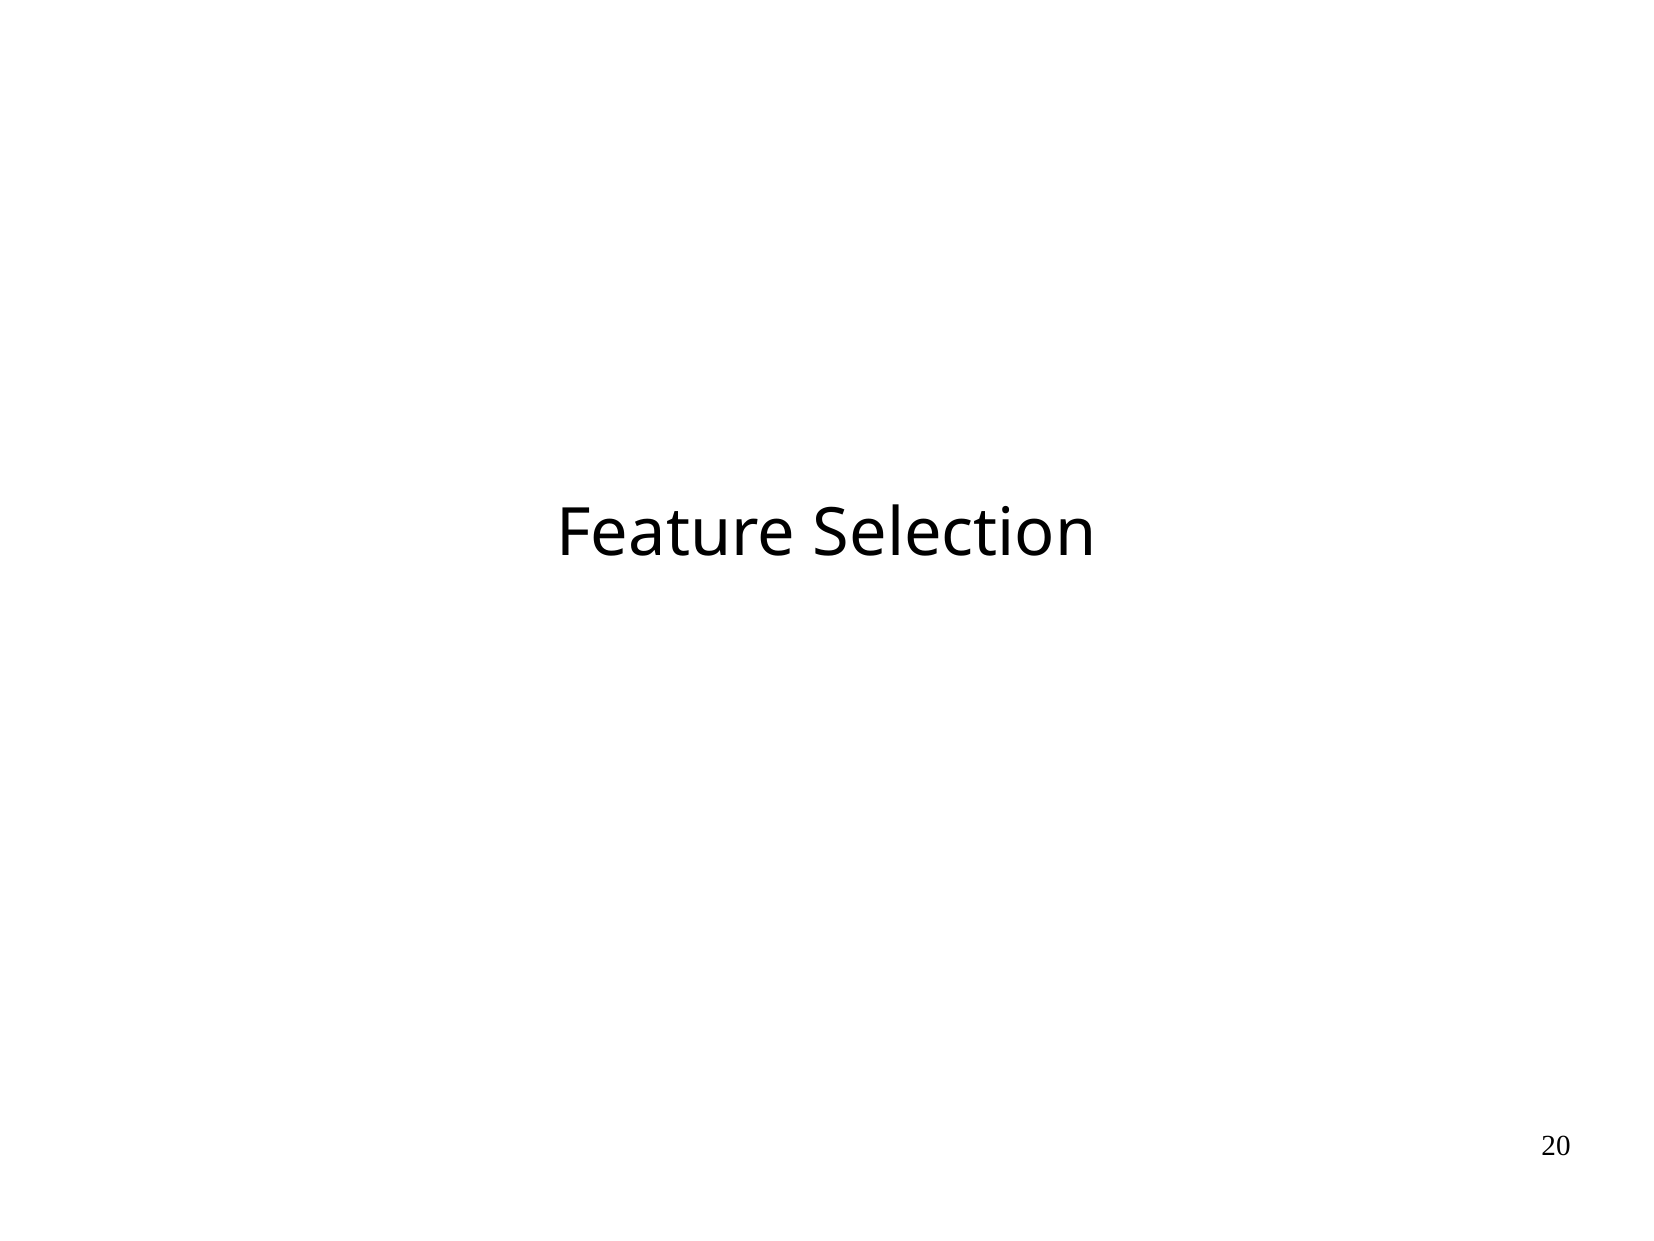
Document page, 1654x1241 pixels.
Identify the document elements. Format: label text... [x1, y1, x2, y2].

subtitle Feature Selection [82, 49, 1571, 1010]
